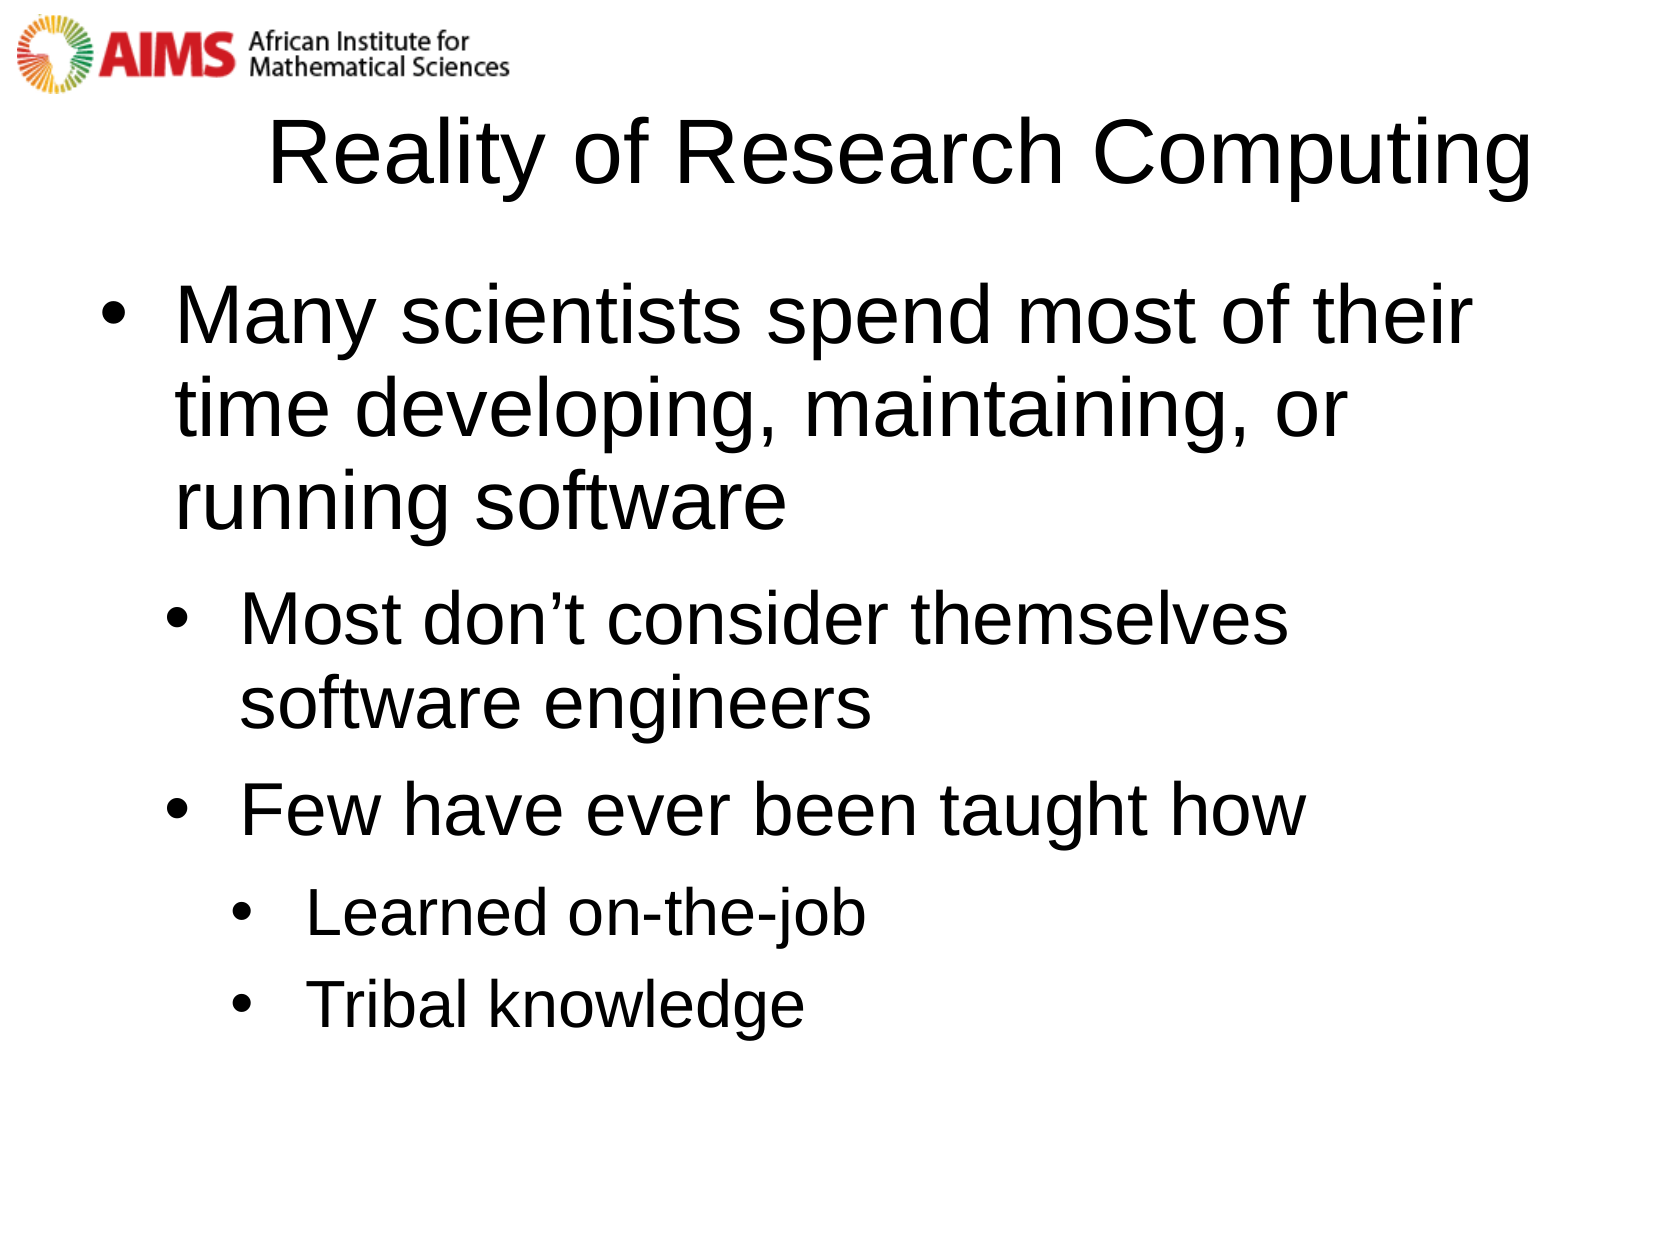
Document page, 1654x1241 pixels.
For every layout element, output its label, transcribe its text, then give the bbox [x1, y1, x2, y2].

title Reality of Research Computing [231, 49, 1572, 257]
list Many scientists spend most of their time developing, maintaining, or running software Most don’t consider themselves software engineers Few have ever been taught how Learned on-the-job Tribal knowledge [82, 260, 1572, 1103]
picture [17, 14, 511, 94]
